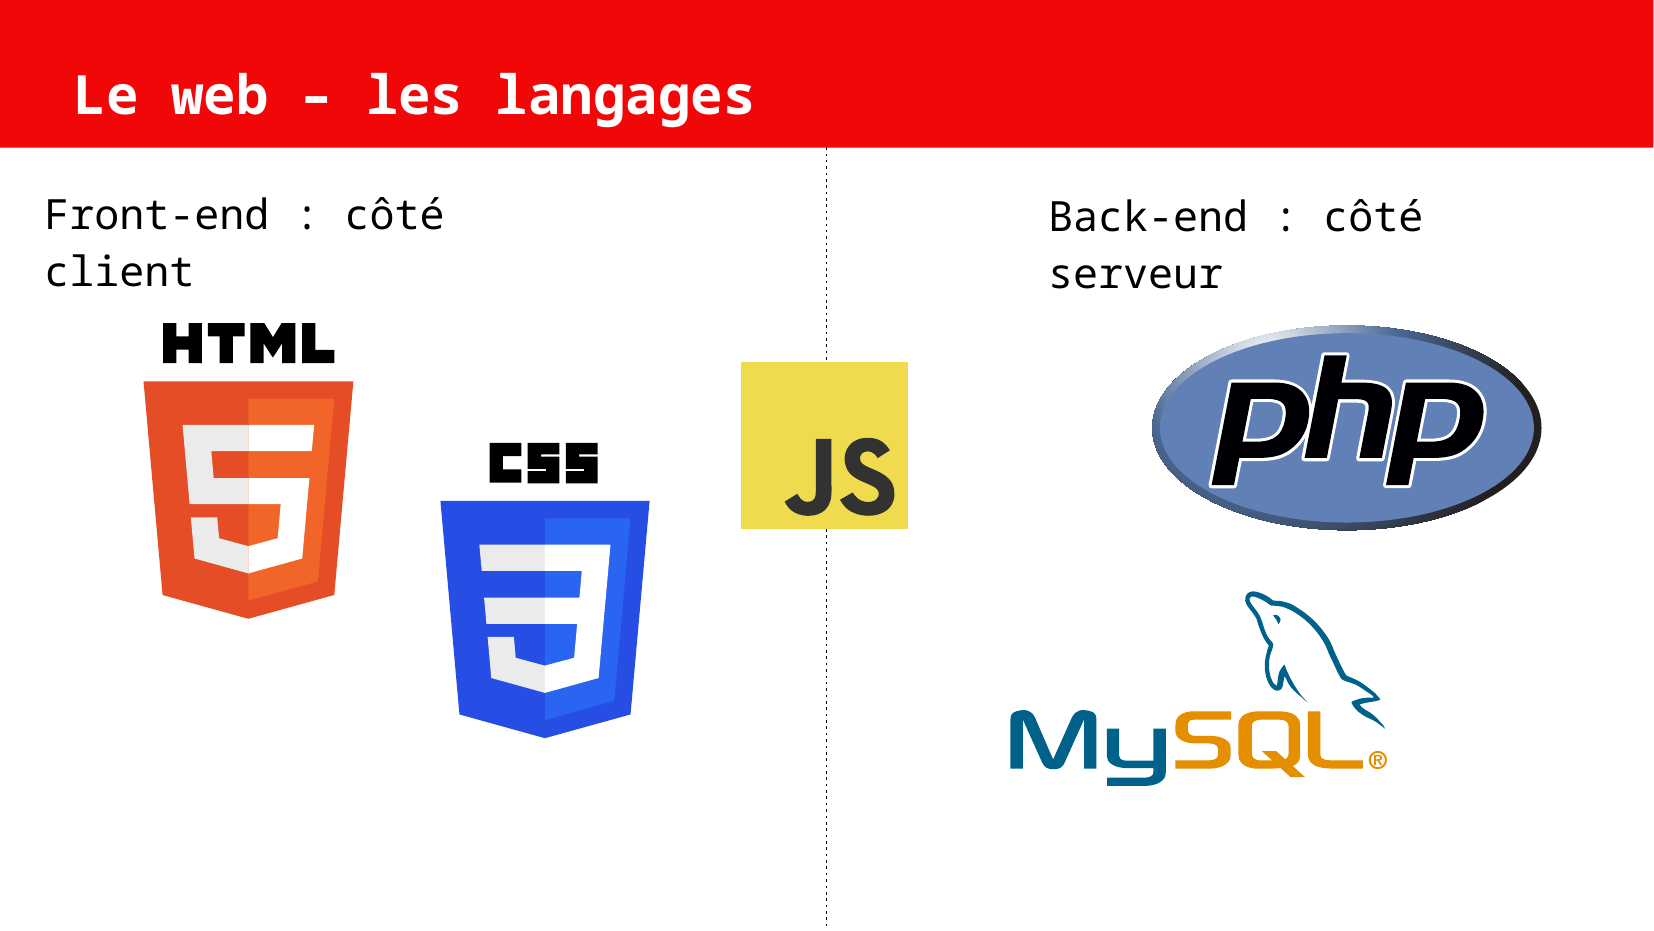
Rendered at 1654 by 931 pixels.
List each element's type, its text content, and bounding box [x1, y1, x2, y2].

picture [1009, 590, 1388, 787]
picture [738, 359, 911, 532]
picture [1151, 324, 1543, 532]
picture [142, 322, 355, 621]
picture [440, 442, 650, 739]
text_box Front-end : côté client [29, 177, 621, 234]
text_box [0, 0, 1654, 148]
text_box Le web – les langages [59, 49, 1506, 119]
text_box Back-end : côté serveur [1033, 179, 1625, 237]
